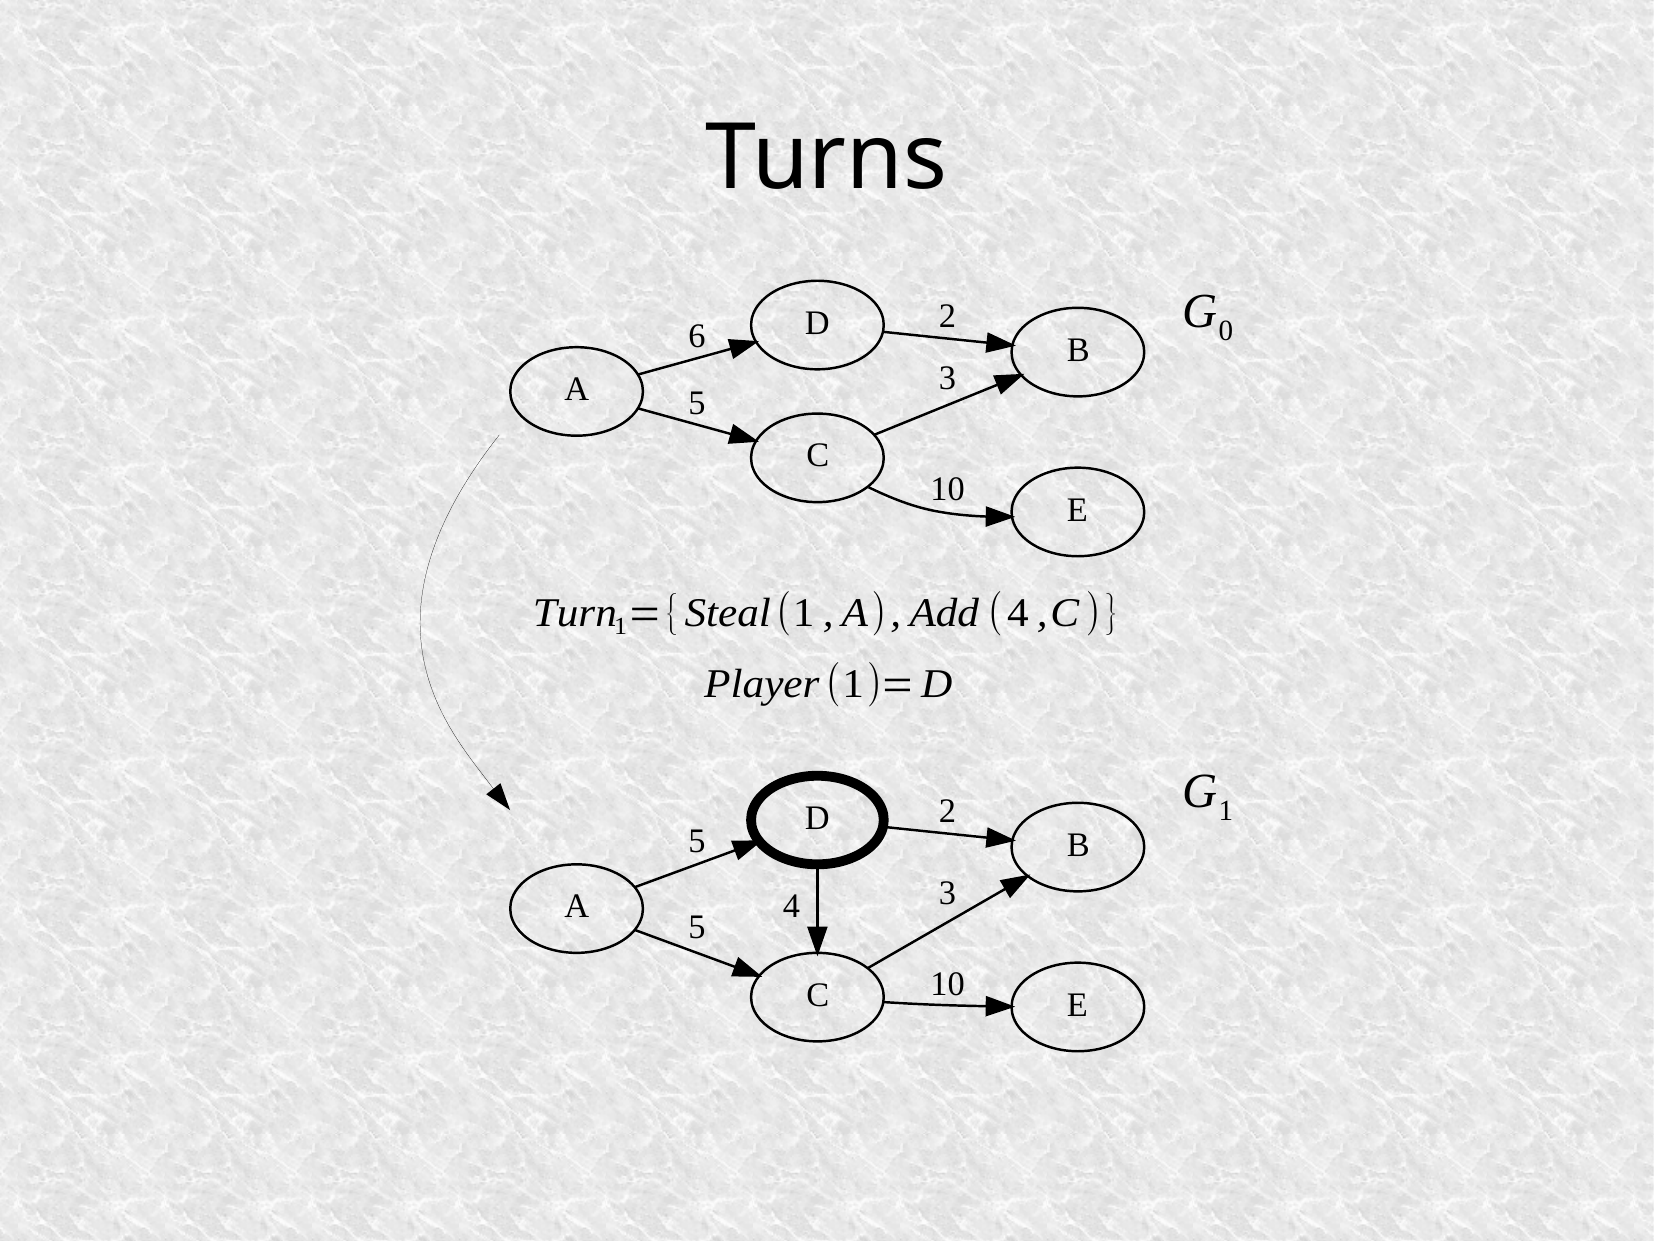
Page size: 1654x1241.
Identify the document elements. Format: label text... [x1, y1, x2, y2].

picture [0, 0, 1654, 1241]
chart [1170, 285, 1247, 347]
chart [1170, 765, 1246, 827]
chart [690, 659, 963, 709]
chart [521, 588, 1131, 641]
title Turns [82, 49, 1571, 257]
